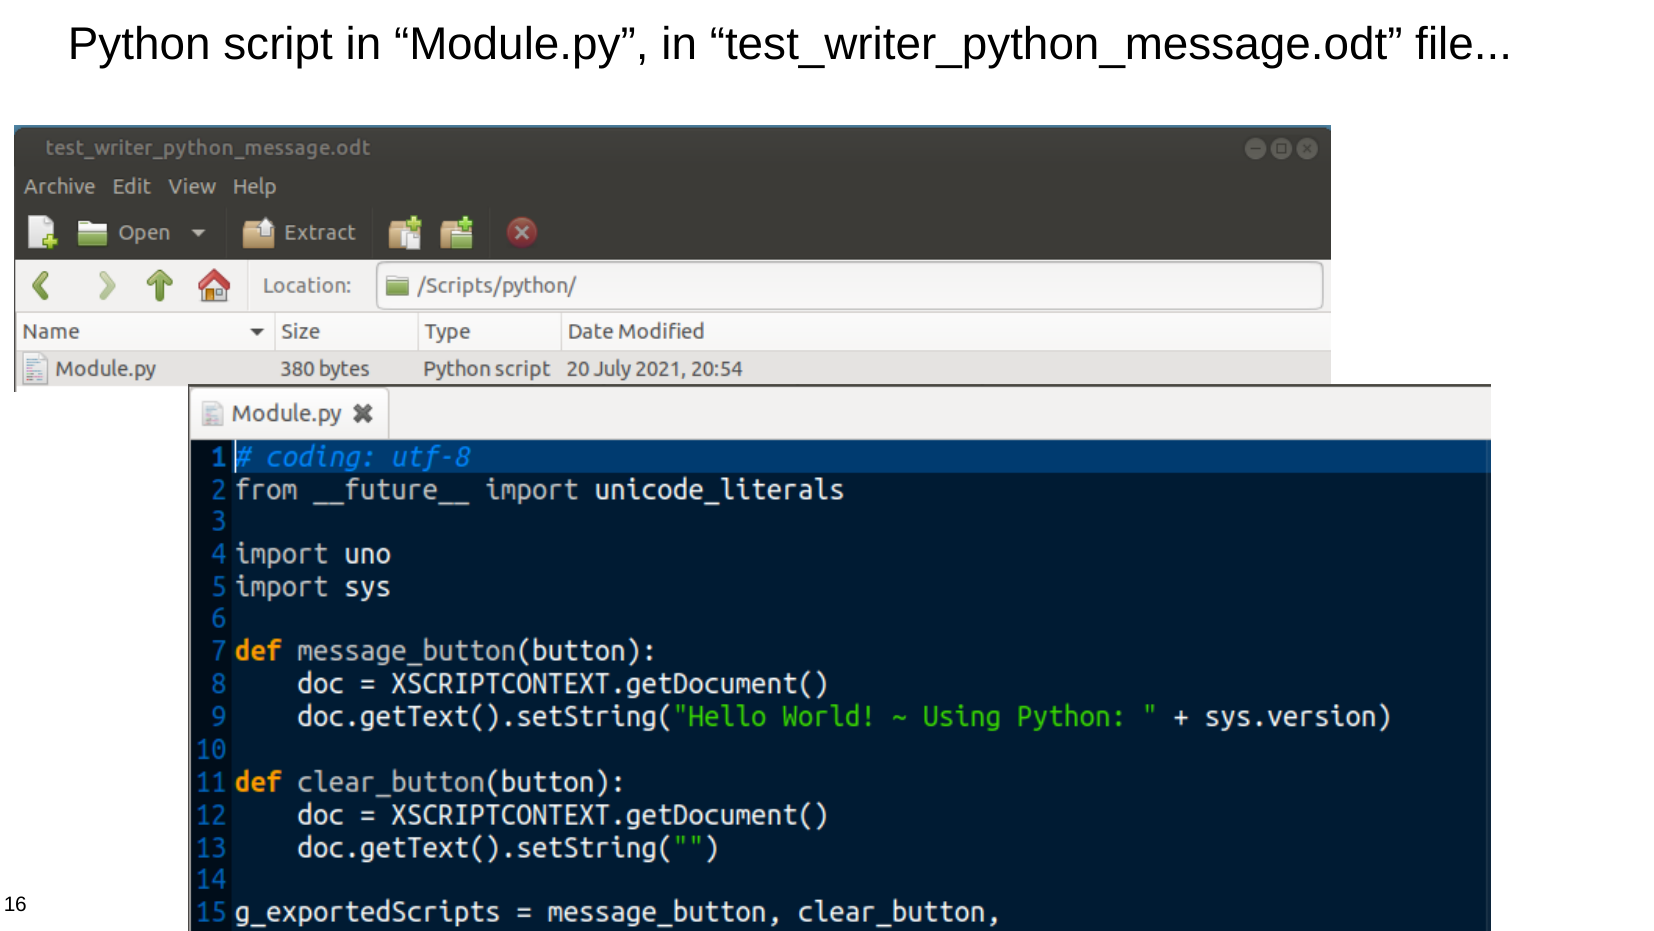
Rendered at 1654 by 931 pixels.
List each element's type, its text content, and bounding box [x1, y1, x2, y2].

text_box <number> [0, 885, 113, 924]
subtitle Python script in “Module.py”, in “test_writer_python_message.odt” file... [67, 17, 1636, 172]
picture [14, 125, 1491, 931]
